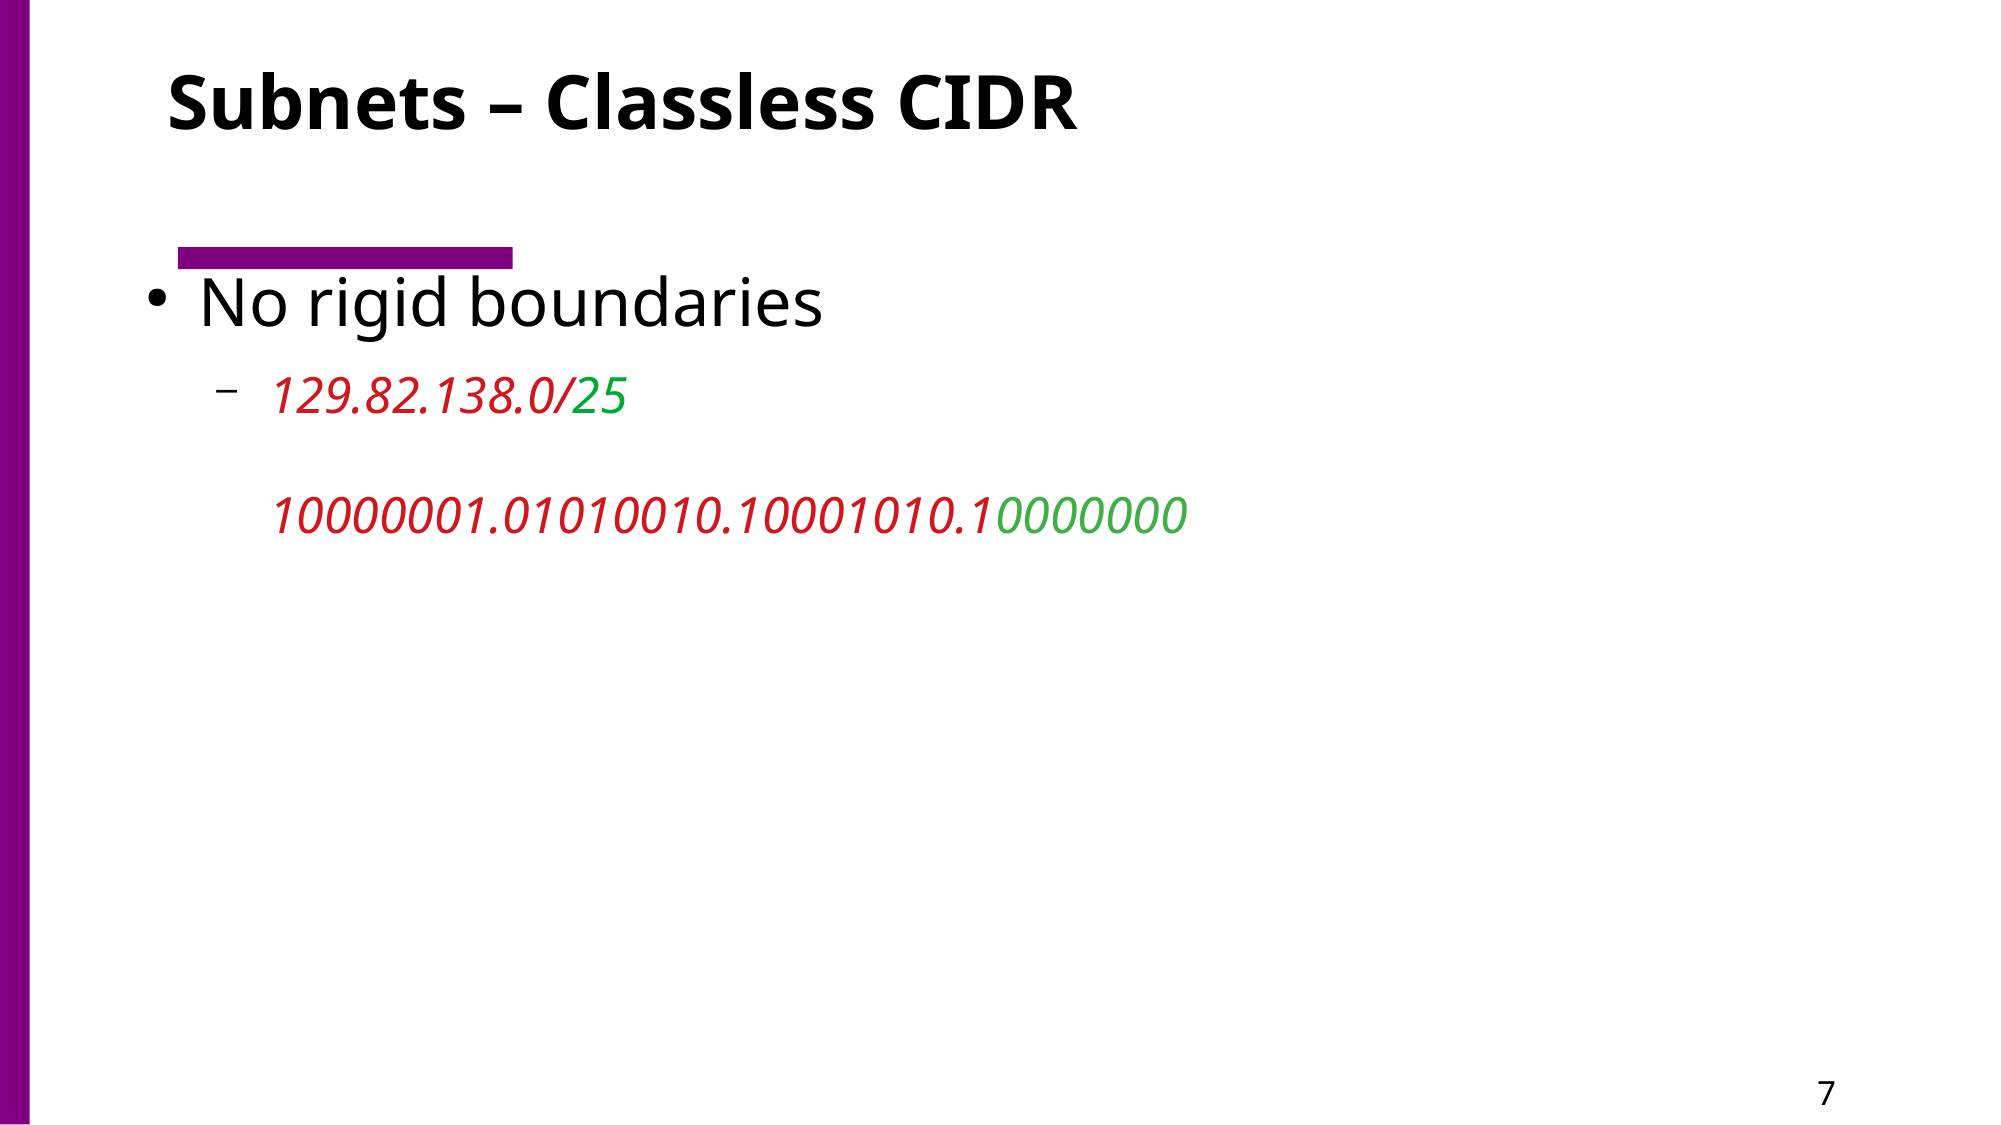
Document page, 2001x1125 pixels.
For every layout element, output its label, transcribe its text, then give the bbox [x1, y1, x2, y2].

list No rigid boundaries 129.82.138.0/25 10000001.01010010.10001010.10000000 [112, 251, 1621, 1015]
list [104, 218, 913, 982]
title Subnets – Classless CIDR [116, 37, 1516, 163]
